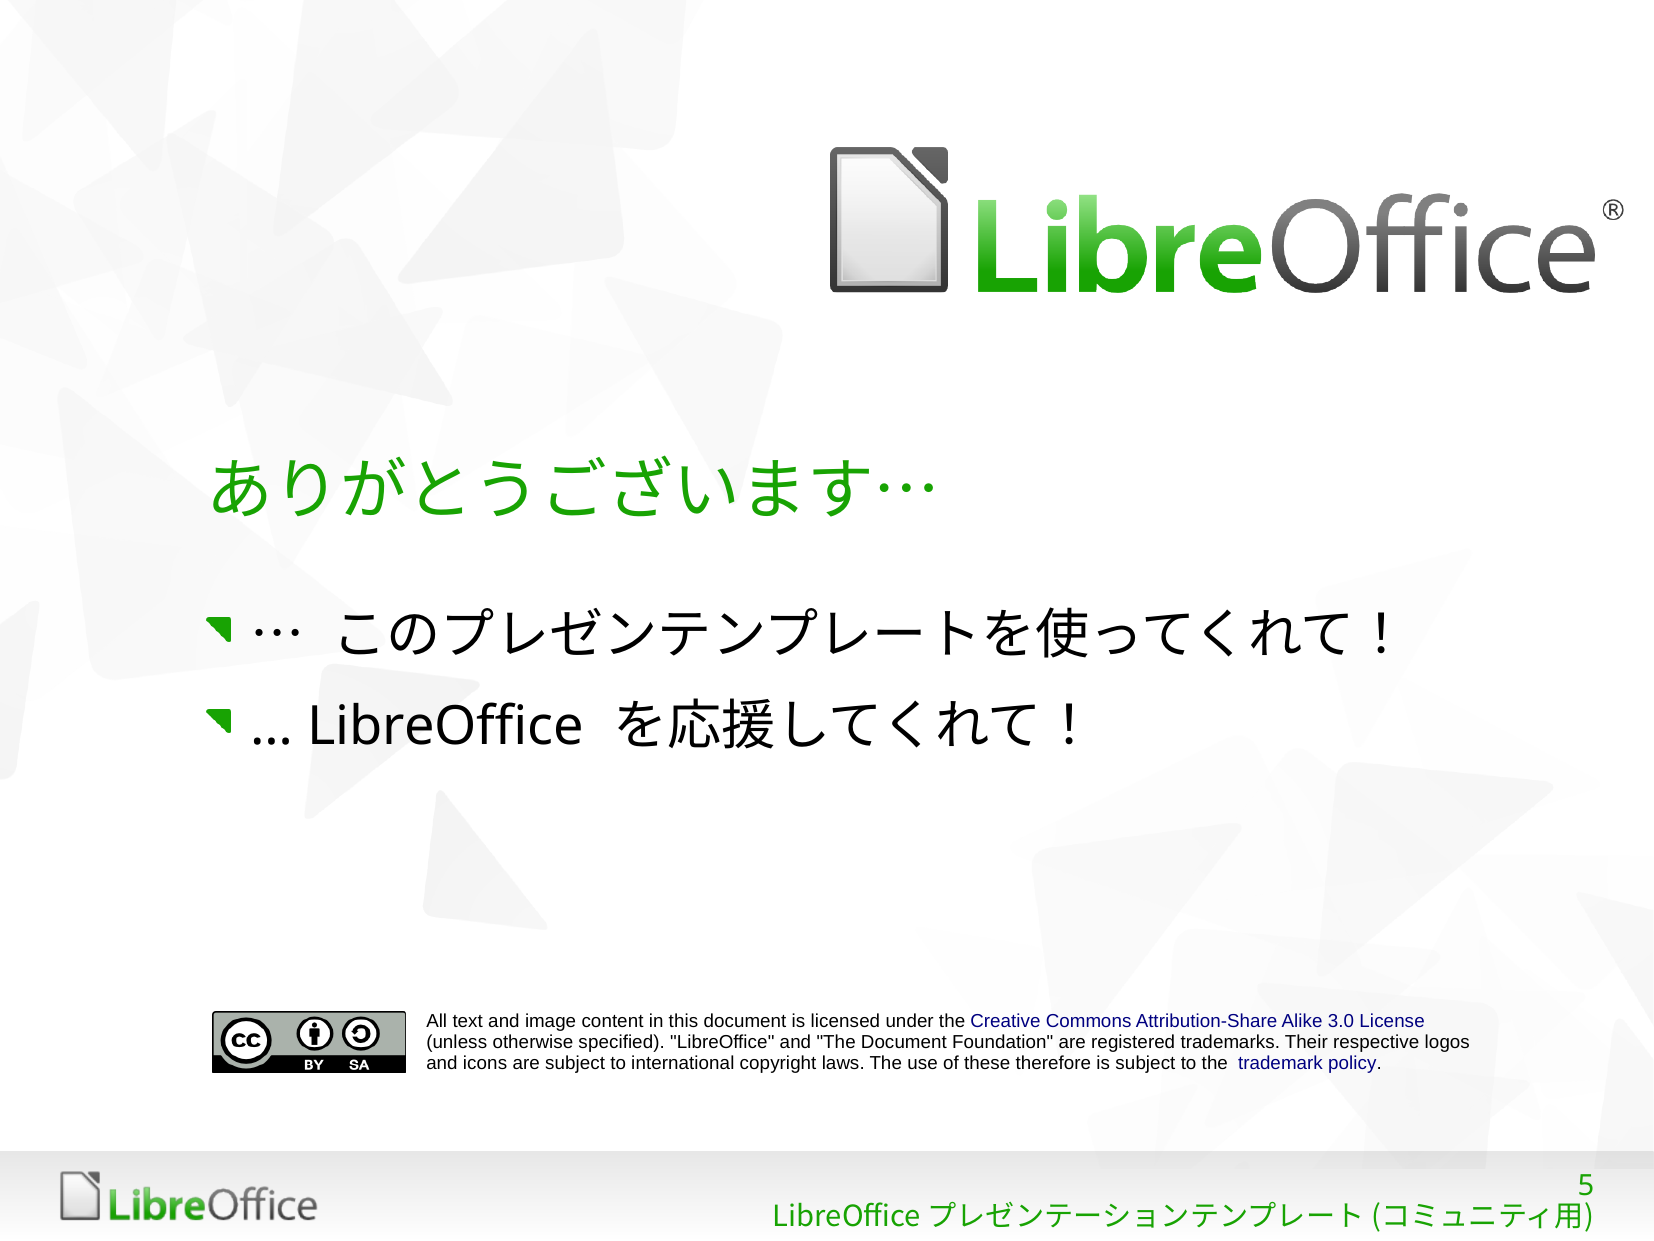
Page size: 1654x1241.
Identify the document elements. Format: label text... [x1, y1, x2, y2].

picture [0, 0, 1654, 930]
list … このプレゼンテンプレートを使ってくれて！ … LibreOffice を応援してくれて！ [206, 590, 1477, 945]
picture [915, 548, 1654, 1169]
picture [212, 1011, 406, 1073]
picture [41, 1152, 337, 1240]
title ありがとうございます… [206, 395, 1477, 573]
